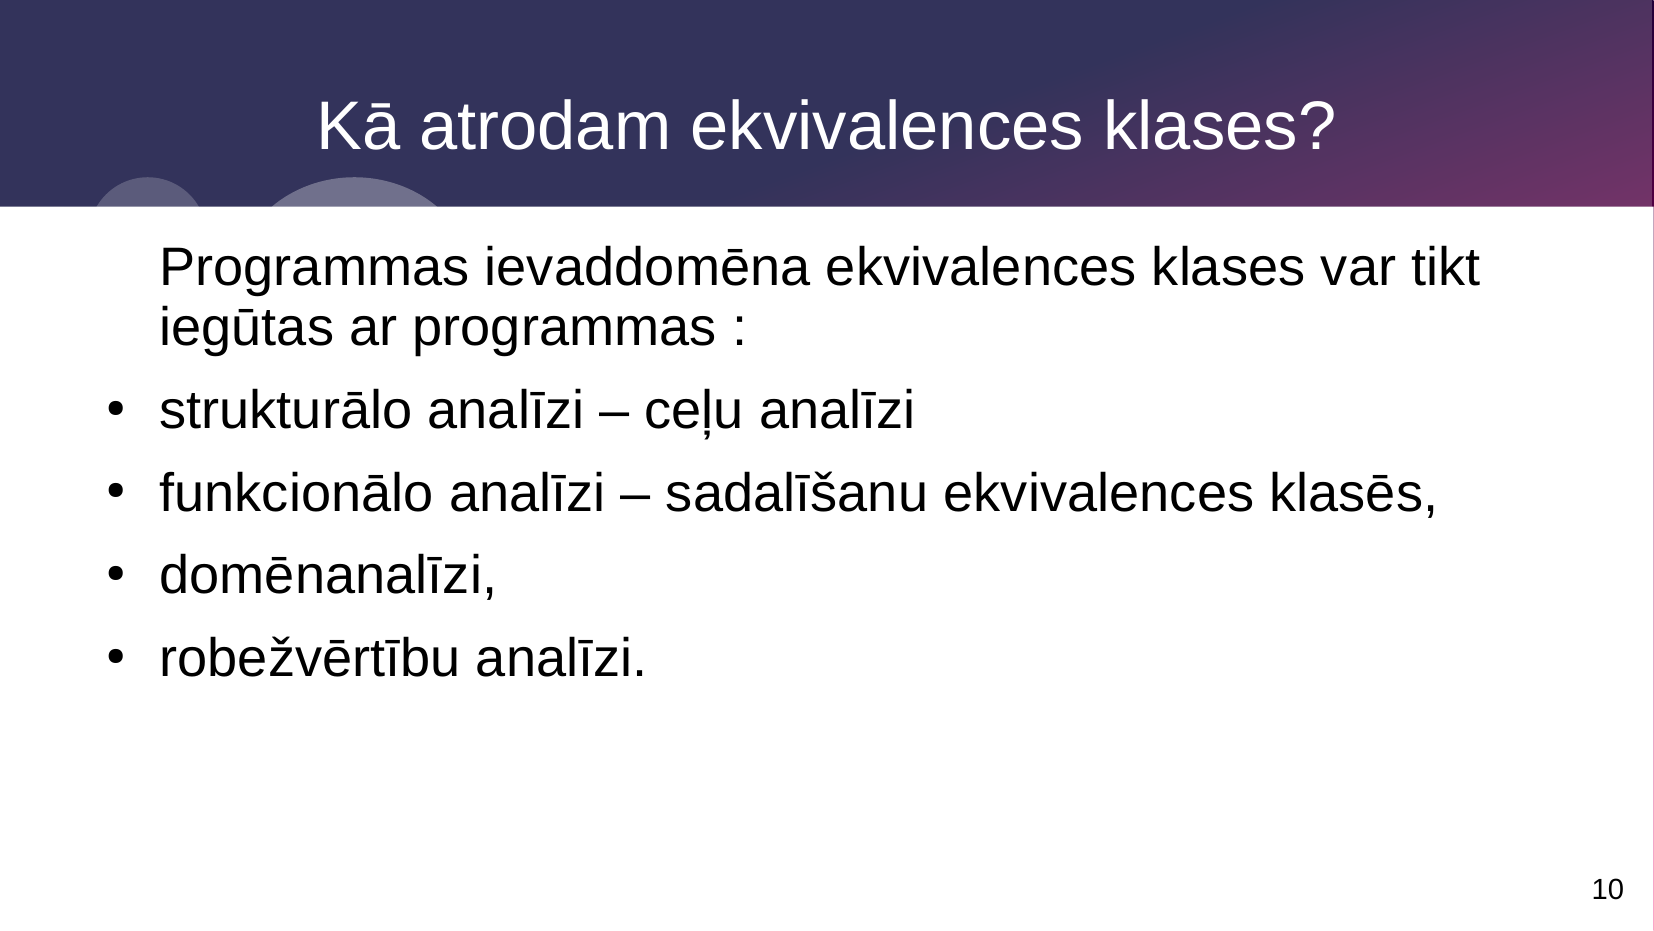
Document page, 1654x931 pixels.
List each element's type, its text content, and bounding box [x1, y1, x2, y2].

list Programmas ievaddomēna ekvivalences klases var tikt iegūtas ar programmas : strukturālo analīzi – ceļu analīzi funkcionālo analīzi – sadalīšanu ekvivalences klasēs, domēnanalīzi, robežvērtību analīzi. [88, 236, 1565, 827]
title Kā atrodam ekvivalences klases? [88, 44, 1565, 207]
